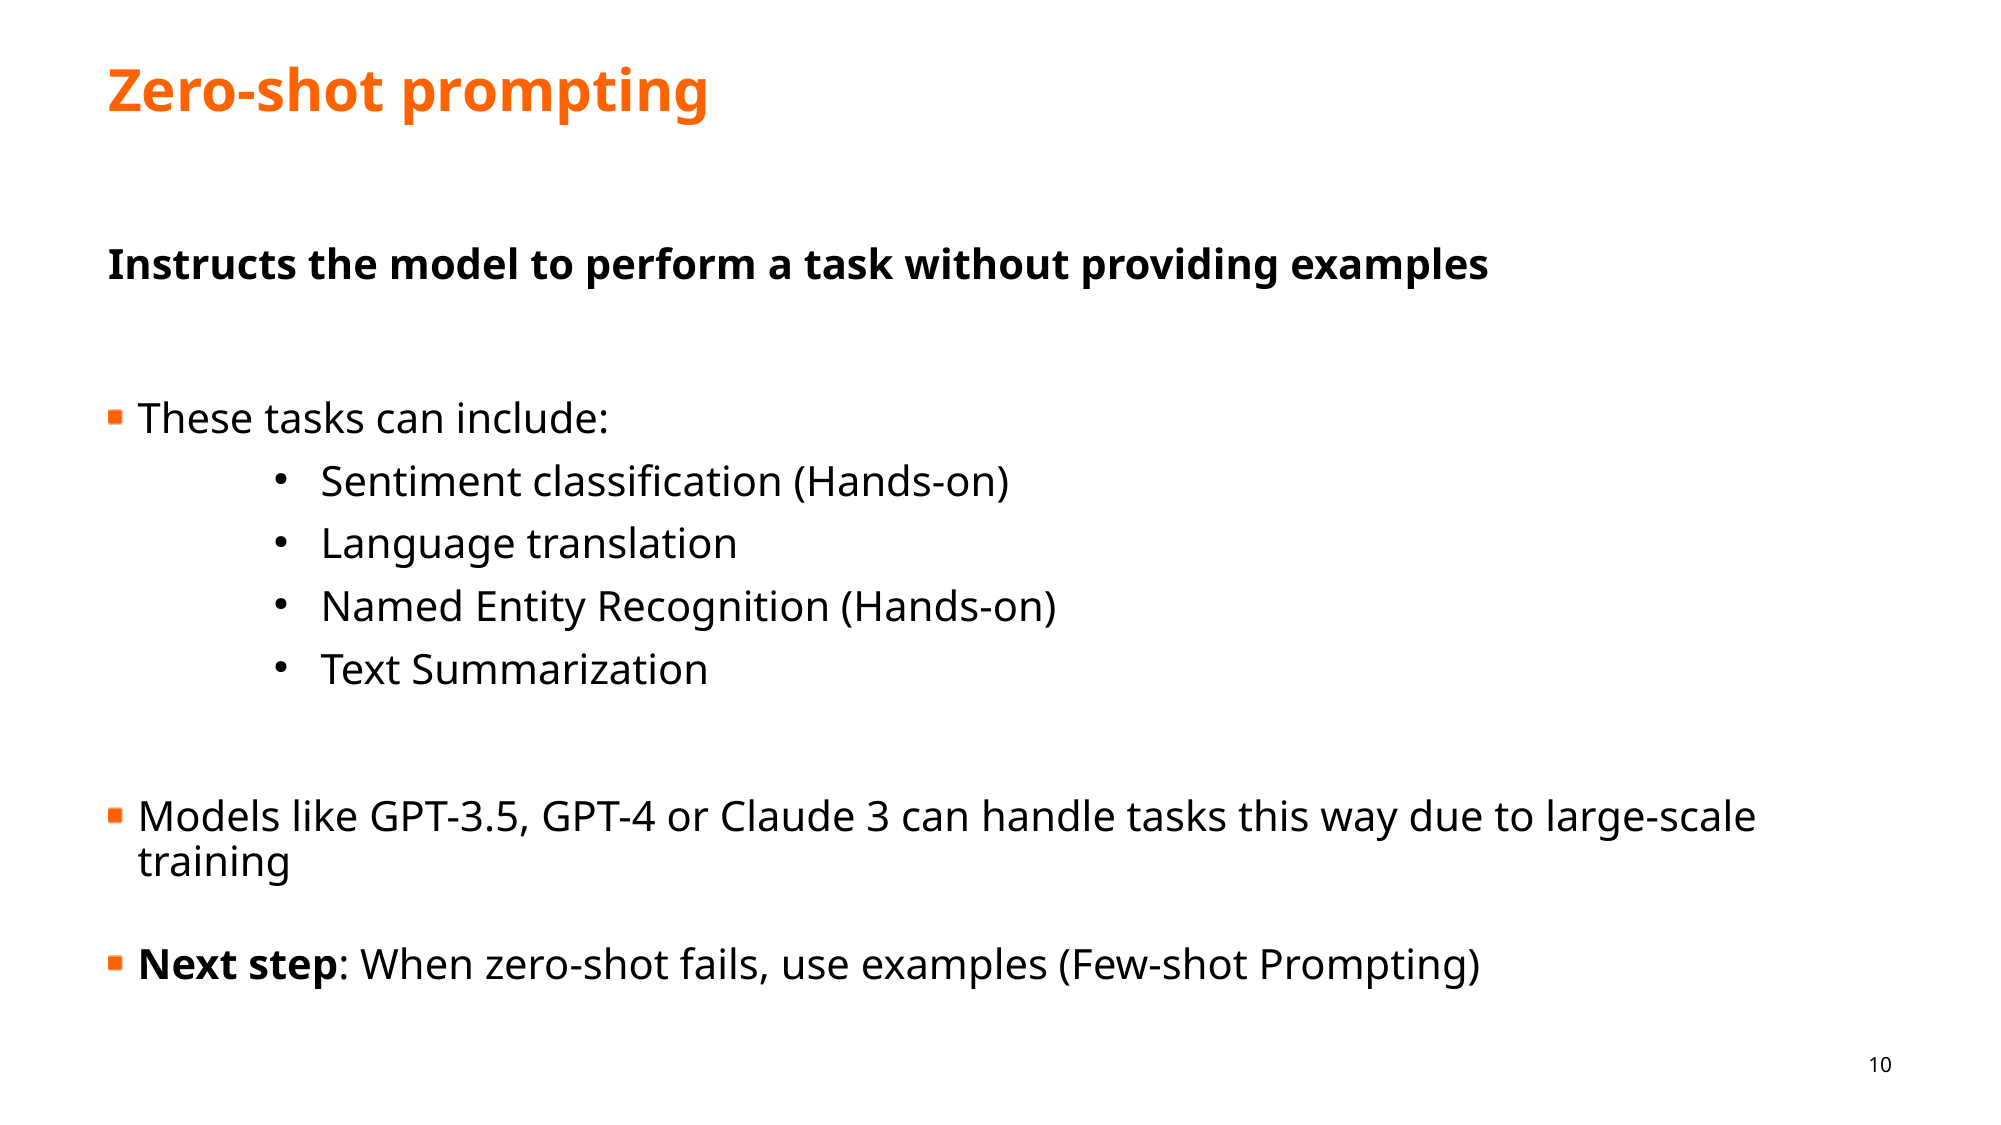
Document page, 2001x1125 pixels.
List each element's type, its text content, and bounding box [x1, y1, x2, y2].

title Zero-shot prompting [108, 53, 1893, 187]
slide_number <number> [1810, 1050, 1892, 1082]
list Instructs the model to perform a task without providing examples These tasks can include: Sentiment classification (Hands-on) Language translation Named Entity Recognition (Hands-on) Text Summarization Models like GPT-3.5, GPT-4 or Claude 3 can handle tasks this way due to large-scale training Next step: When zero-shot fails, use examples (Few-shot Prompting) [108, 187, 1893, 1017]
